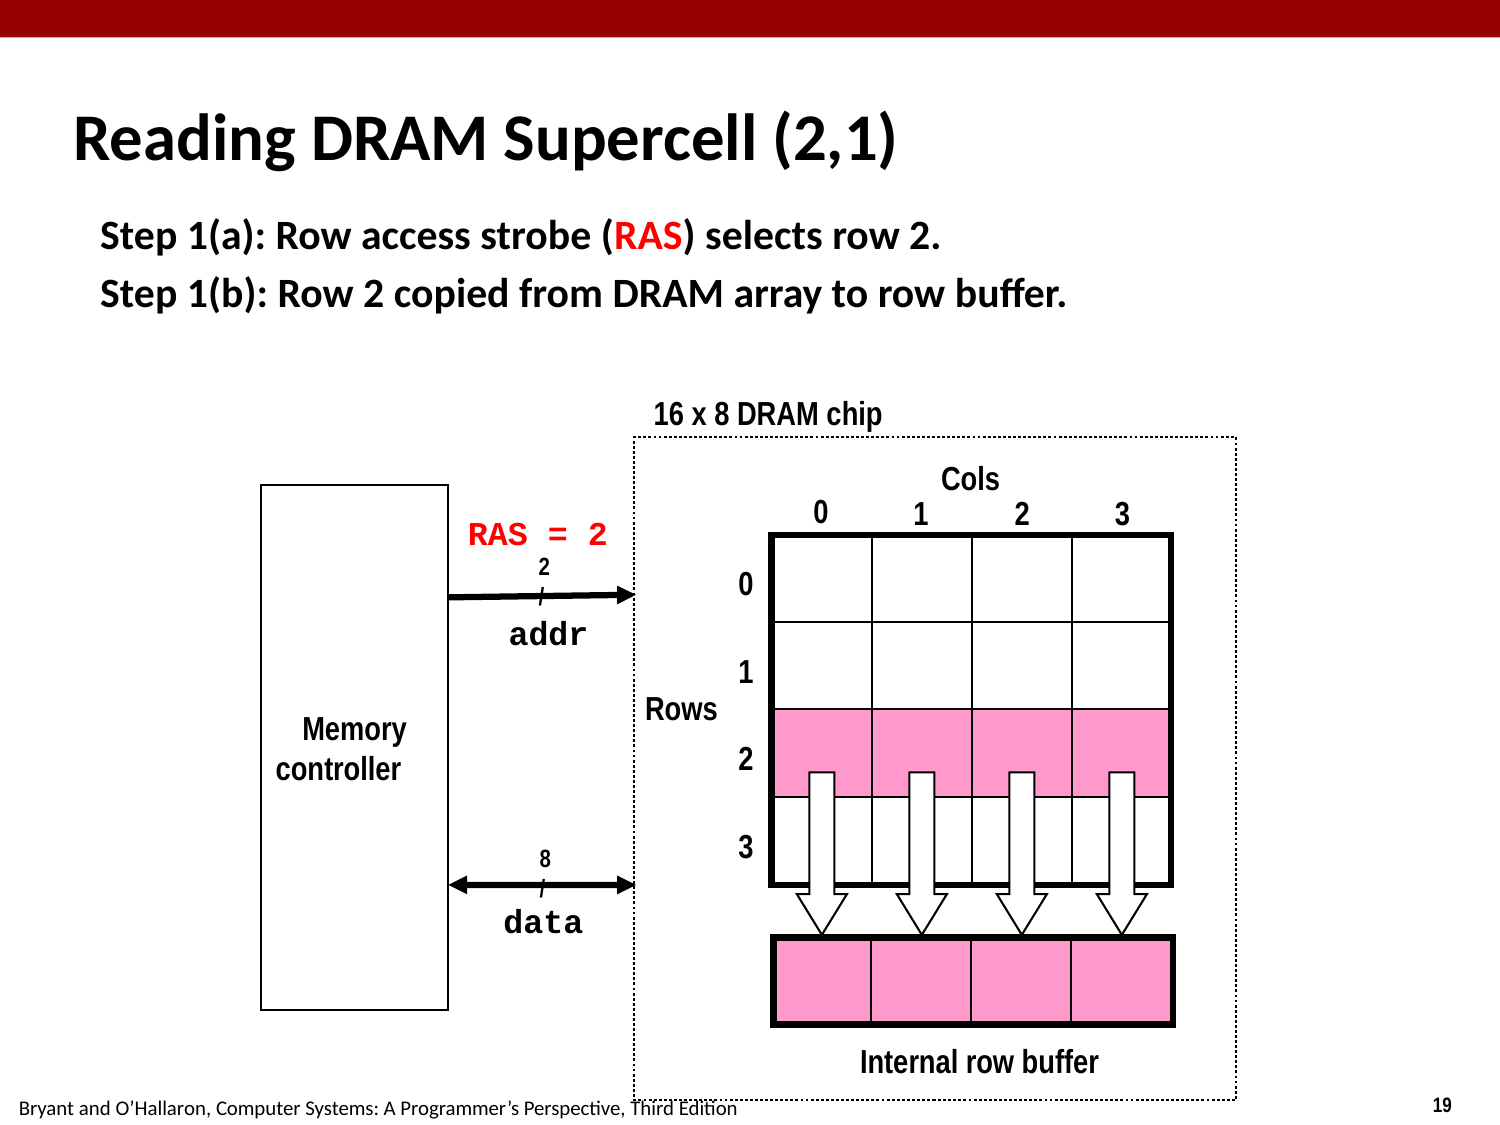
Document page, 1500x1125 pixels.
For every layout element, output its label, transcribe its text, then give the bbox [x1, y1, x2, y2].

text_box 2 / [523, 542, 565, 618]
text_box 1 [723, 642, 768, 698]
text_box [773, 937, 870, 1021]
text_box 8 / [524, 834, 567, 910]
title Reading DRAM Supercell (2,1) [58, 71, 1304, 197]
text_box [972, 937, 1070, 1021]
text_box 2 [999, 485, 1045, 532]
text_box Cols [926, 449, 1016, 505]
text_box 1 [898, 485, 944, 532]
text_box Memory controller [260, 484, 449, 1010]
text_box Internal row buffer [845, 1032, 1115, 1088]
text_box RAS = 2 [453, 504, 623, 560]
text_box 0 [723, 554, 768, 610]
text_box 16 x 8 DRAM chip [638, 385, 898, 440]
text_box 0 [798, 482, 844, 532]
text_box Rows [630, 679, 733, 735]
text_box data [488, 892, 599, 948]
list Step 1(a): Row access strobe (RAS) selects row 2. Step 1(b): Row 2 copied from DRAM array to row buffer. [85, 200, 1425, 363]
text_box [872, 937, 970, 1021]
text_box 3 [1099, 485, 1145, 532]
text_box addr [493, 604, 604, 660]
text_box [775, 538, 1168, 935]
text_box 3 [723, 817, 768, 873]
text_box [773, 937, 1174, 1025]
text_box 2 [723, 729, 768, 785]
text_box [1072, 937, 1170, 1021]
